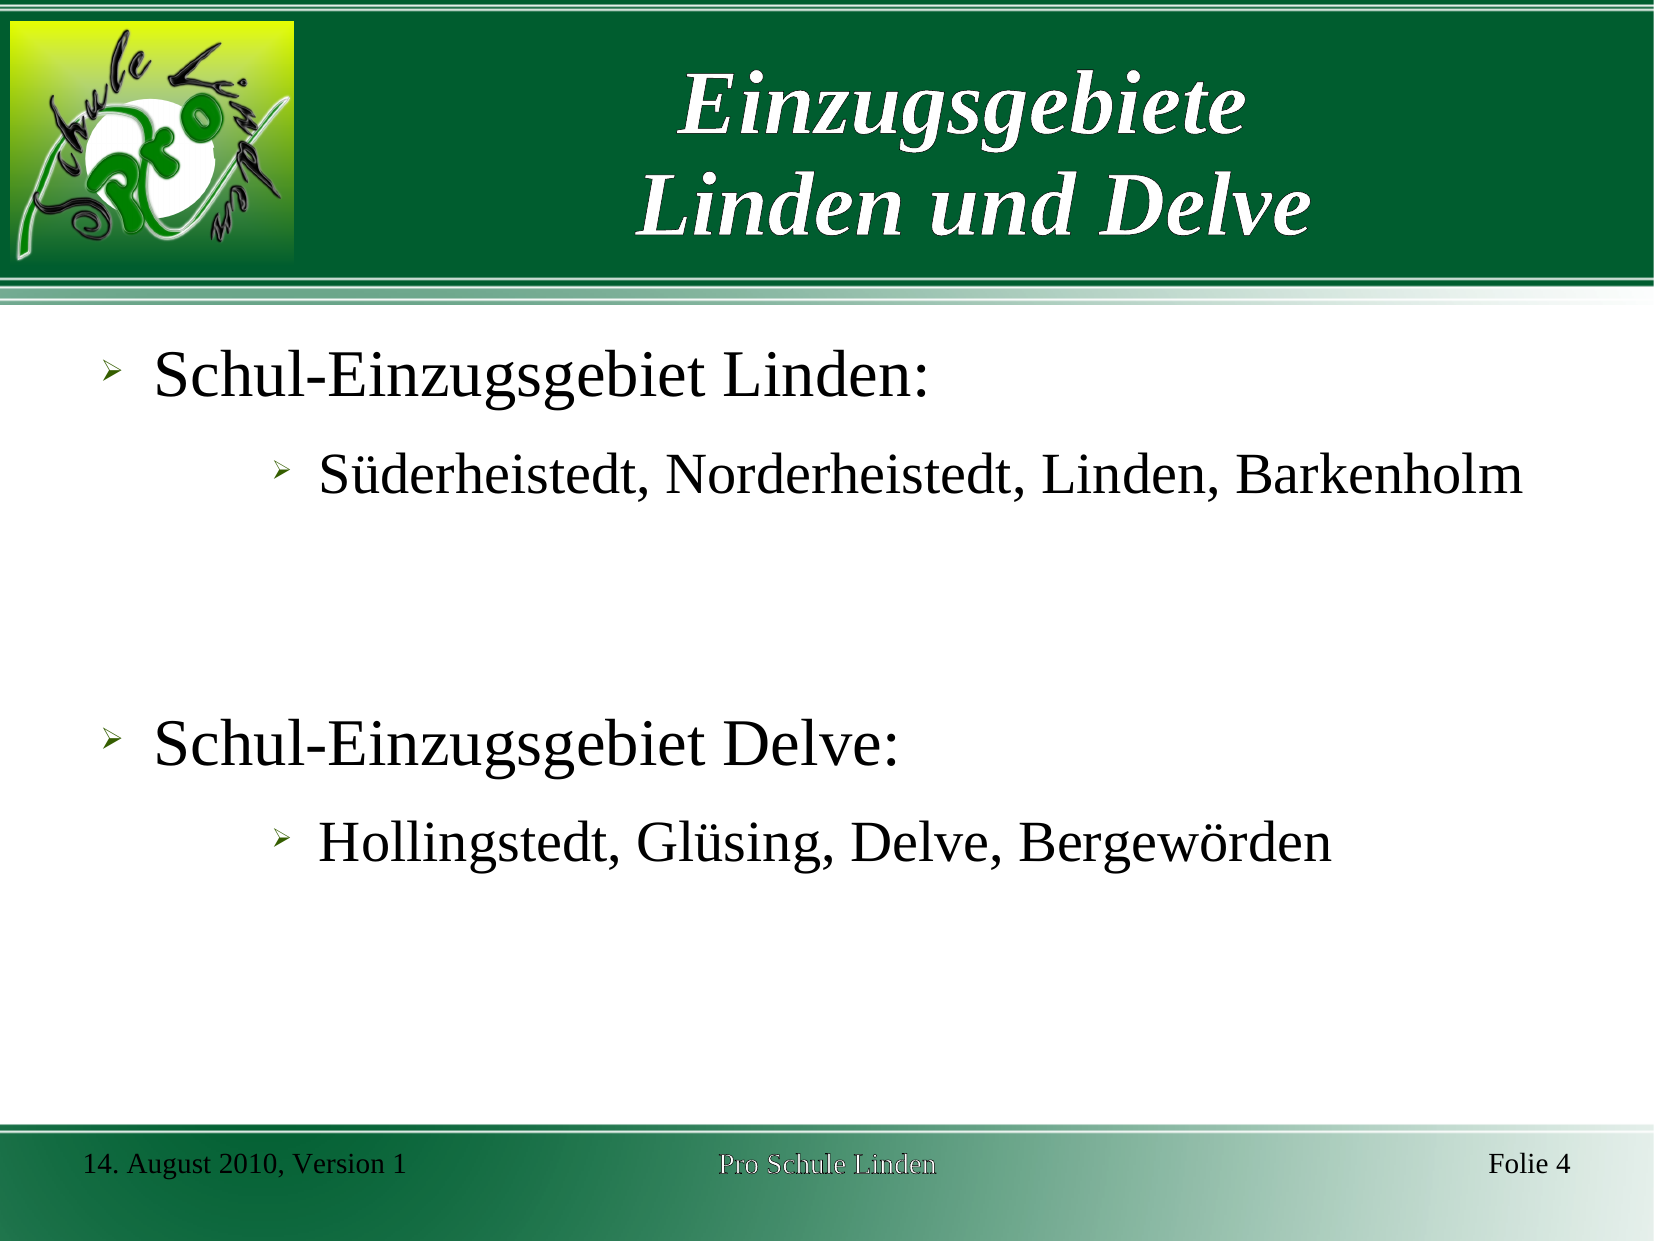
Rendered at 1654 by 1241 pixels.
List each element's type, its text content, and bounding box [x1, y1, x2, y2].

list Schul-Einzugsgebiet Linden: Süderheistedt, Norderheistedt, Linden, Barkenholm Schul-Einzugsgebiet Delve: Hollingstedt, Glüsing, Delve, Bergewörden [82, 337, 1571, 1052]
picture [0, 0, 295, 305]
title Einzugsgebiete Linden und Delve [295, 0, 1654, 357]
picture [0, 1123, 1654, 1241]
